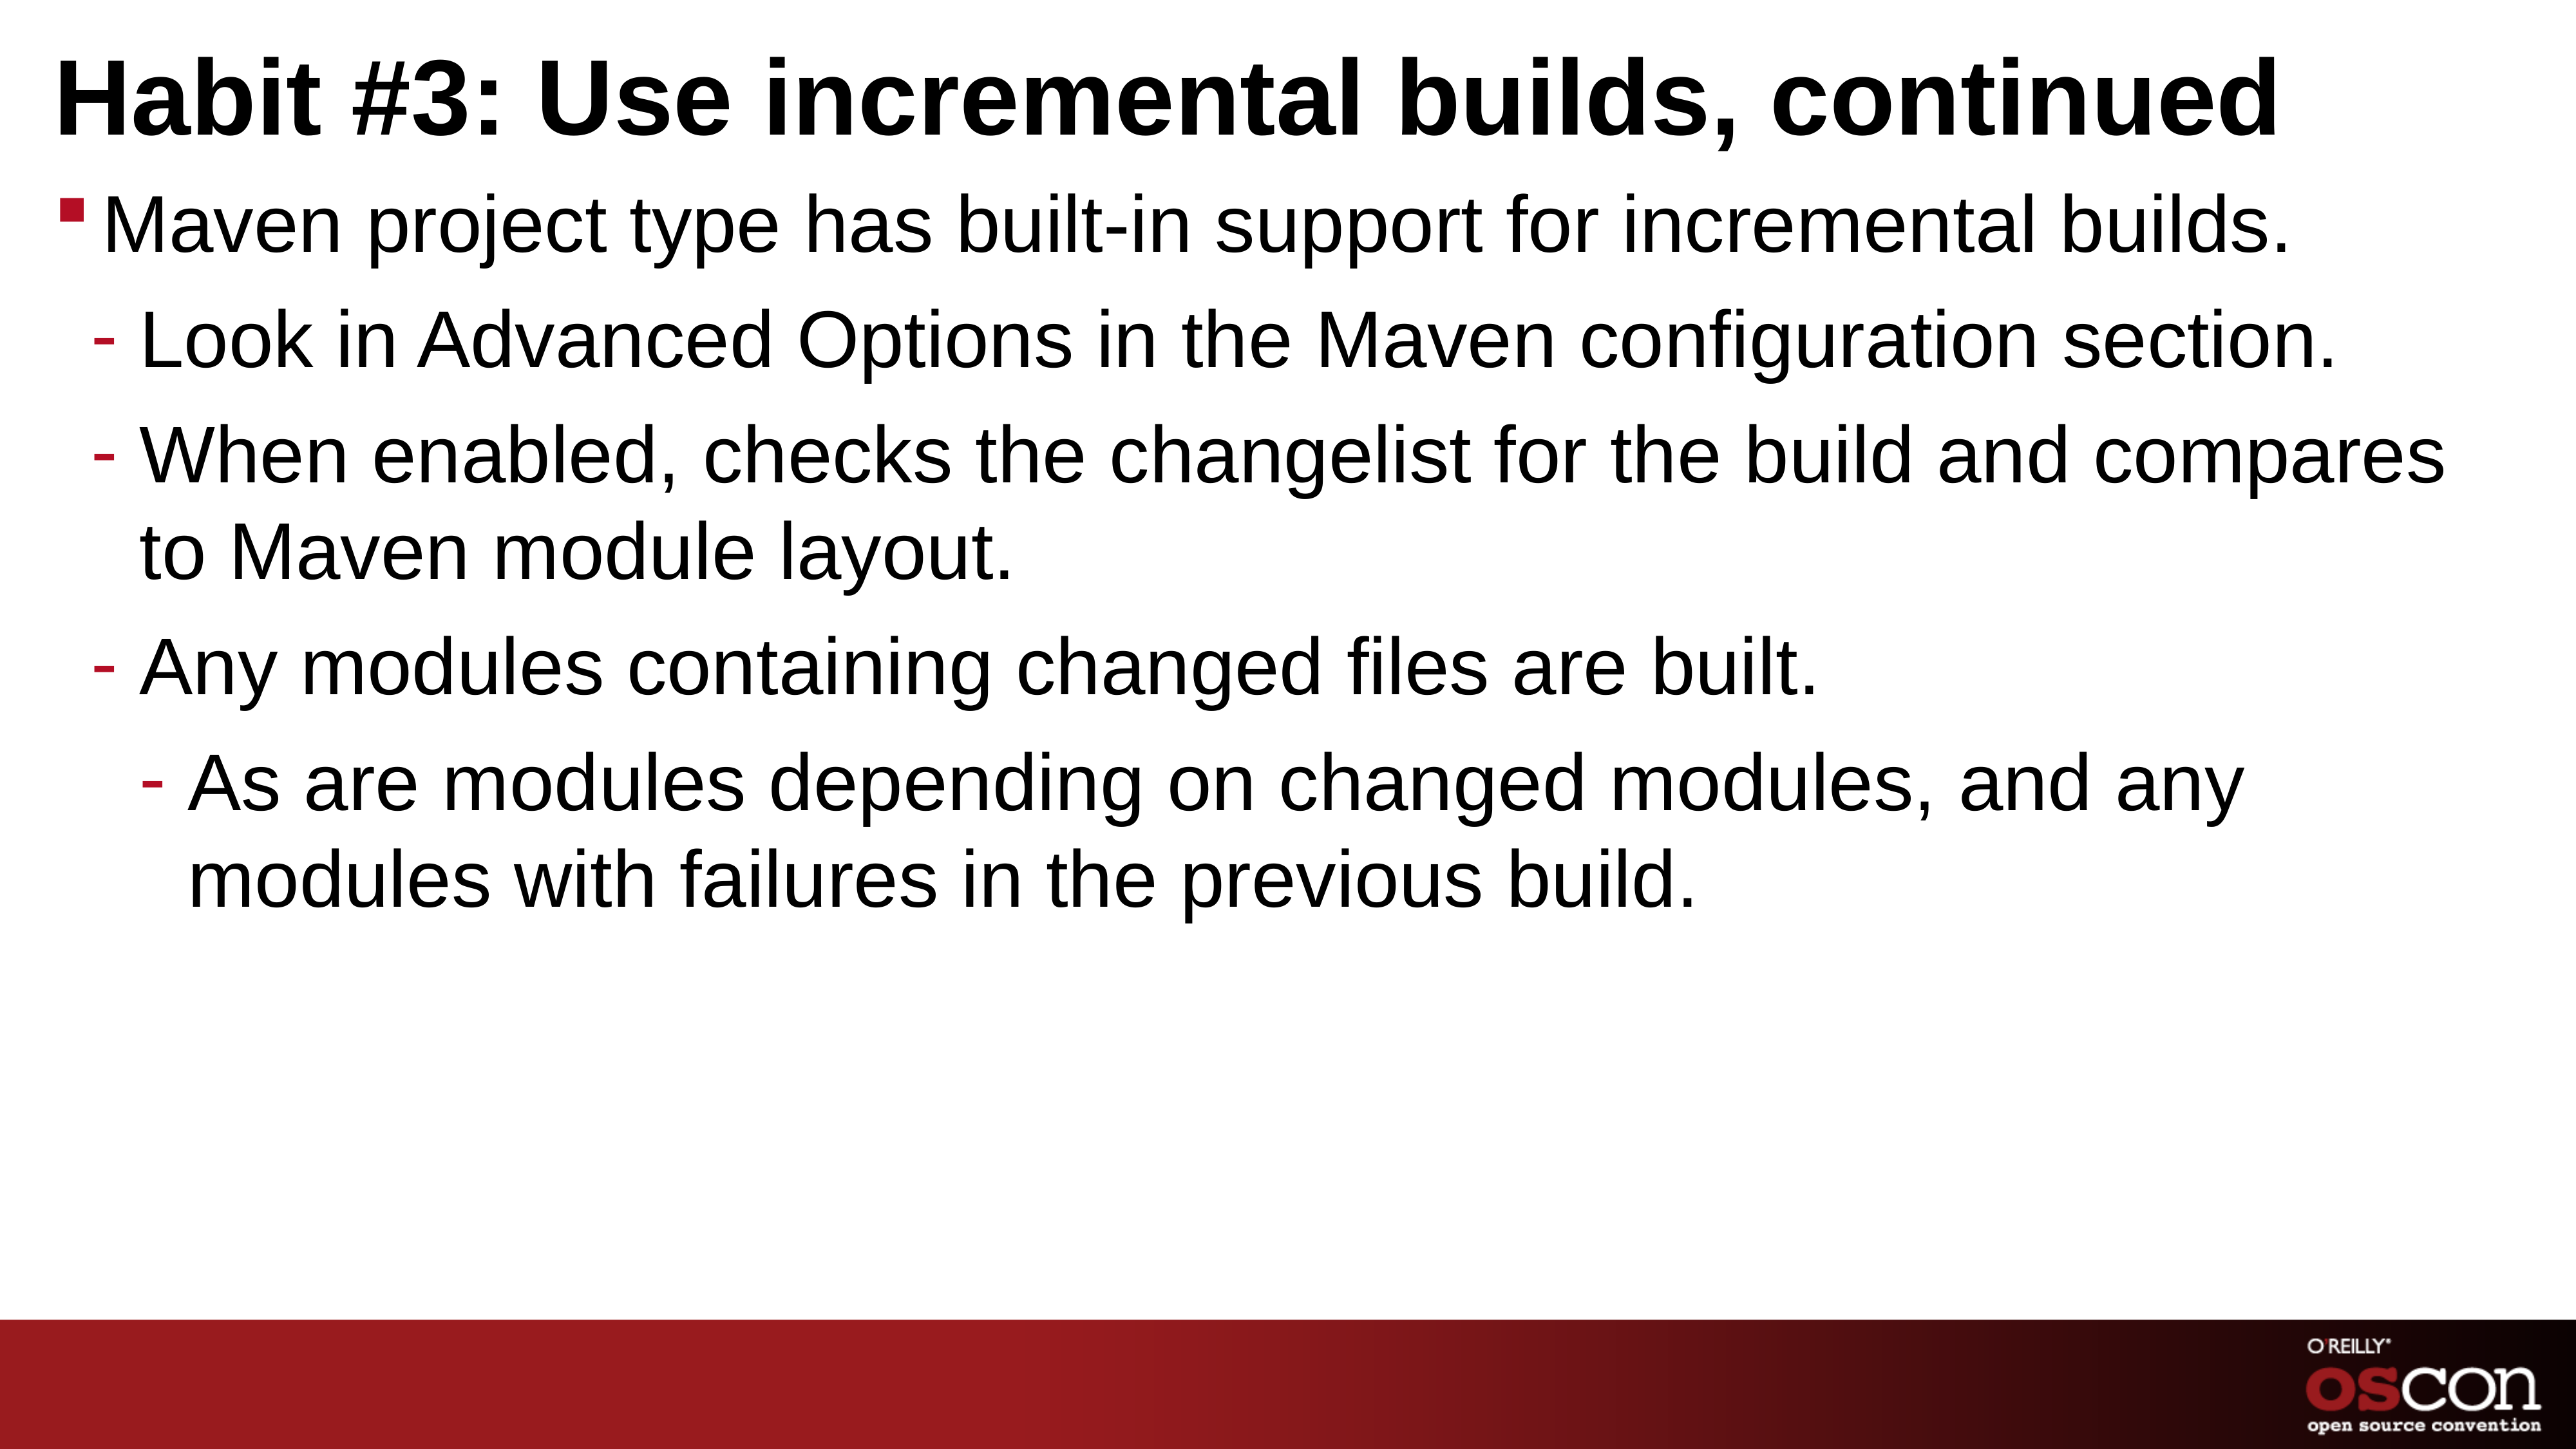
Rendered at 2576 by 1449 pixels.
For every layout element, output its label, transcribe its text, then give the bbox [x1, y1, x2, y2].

title Habit #3: Use incremental builds, continued [48, 17, 2514, 166]
picture [0, 0, 2576, 1449]
list Maven project type has built-in support for incremental builds. Look in Advanced Options in the Maven configuration section. When enabled, checks the changelist for the build and compares to Maven module layout. Any modules containing changed files are built. As are modules depending on changed modules, and any modules with failures in the previous build. [48, 166, 2514, 1449]
